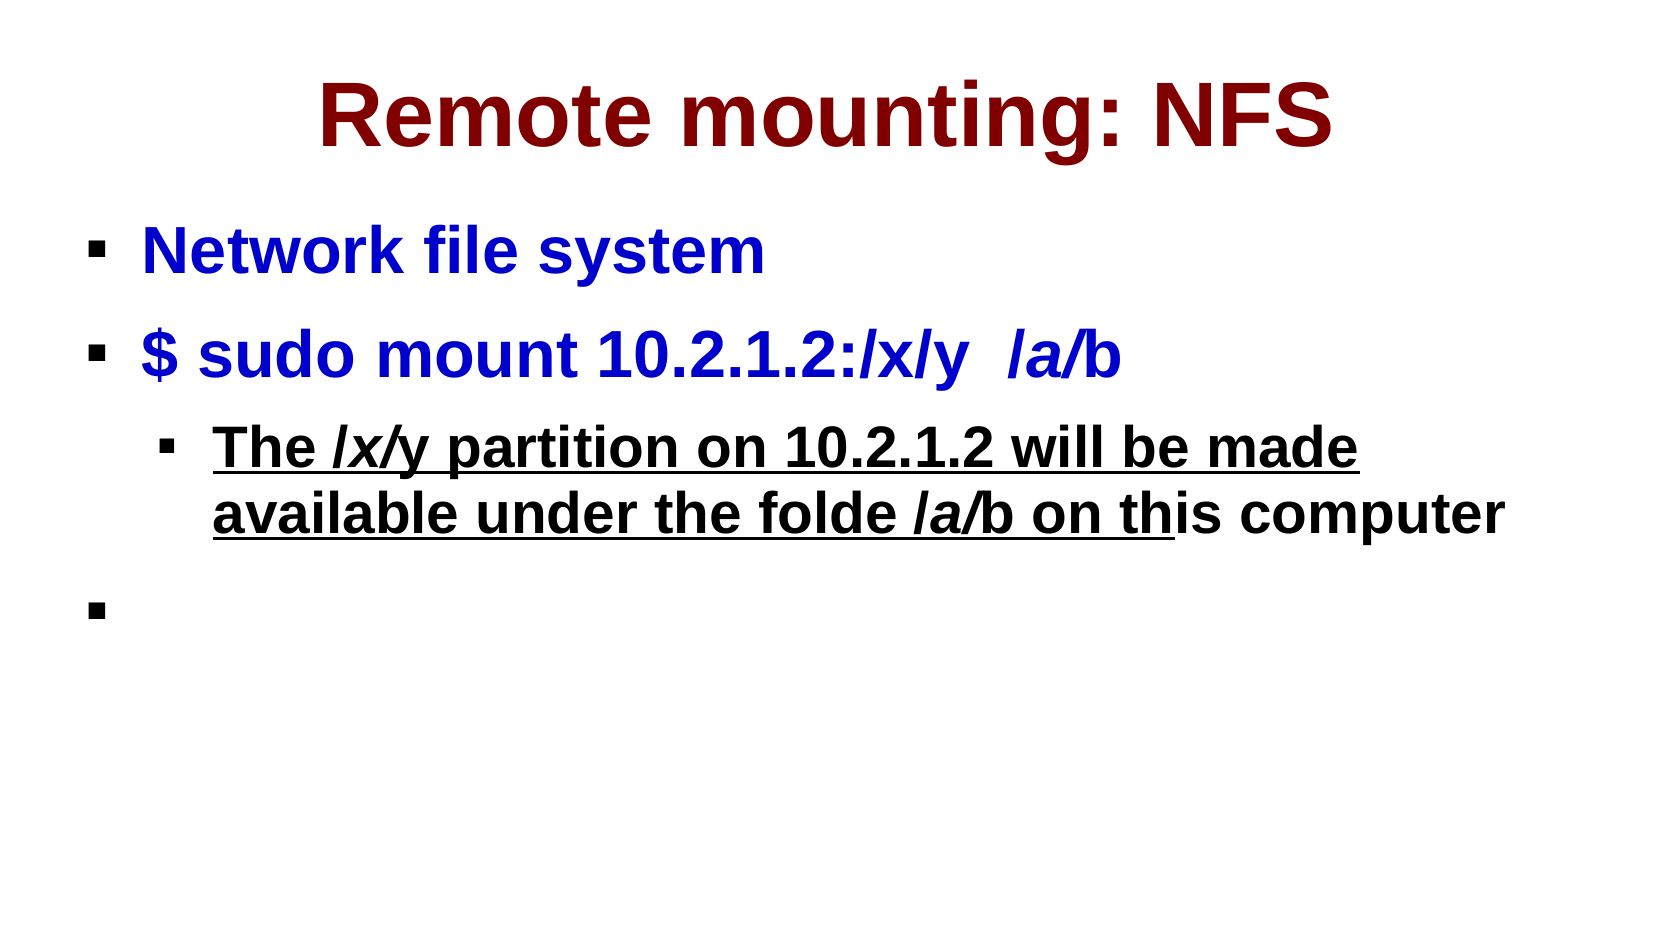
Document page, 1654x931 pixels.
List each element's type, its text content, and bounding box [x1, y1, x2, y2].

list Network file system $ sudo mount 10.2.1.2:/x/y /a/b The /x/y partition on 10.2.1.2 will be made available under the folde /a/b on this computer [70, 212, 1560, 753]
title Remote mounting: NFS [82, 37, 1571, 193]
